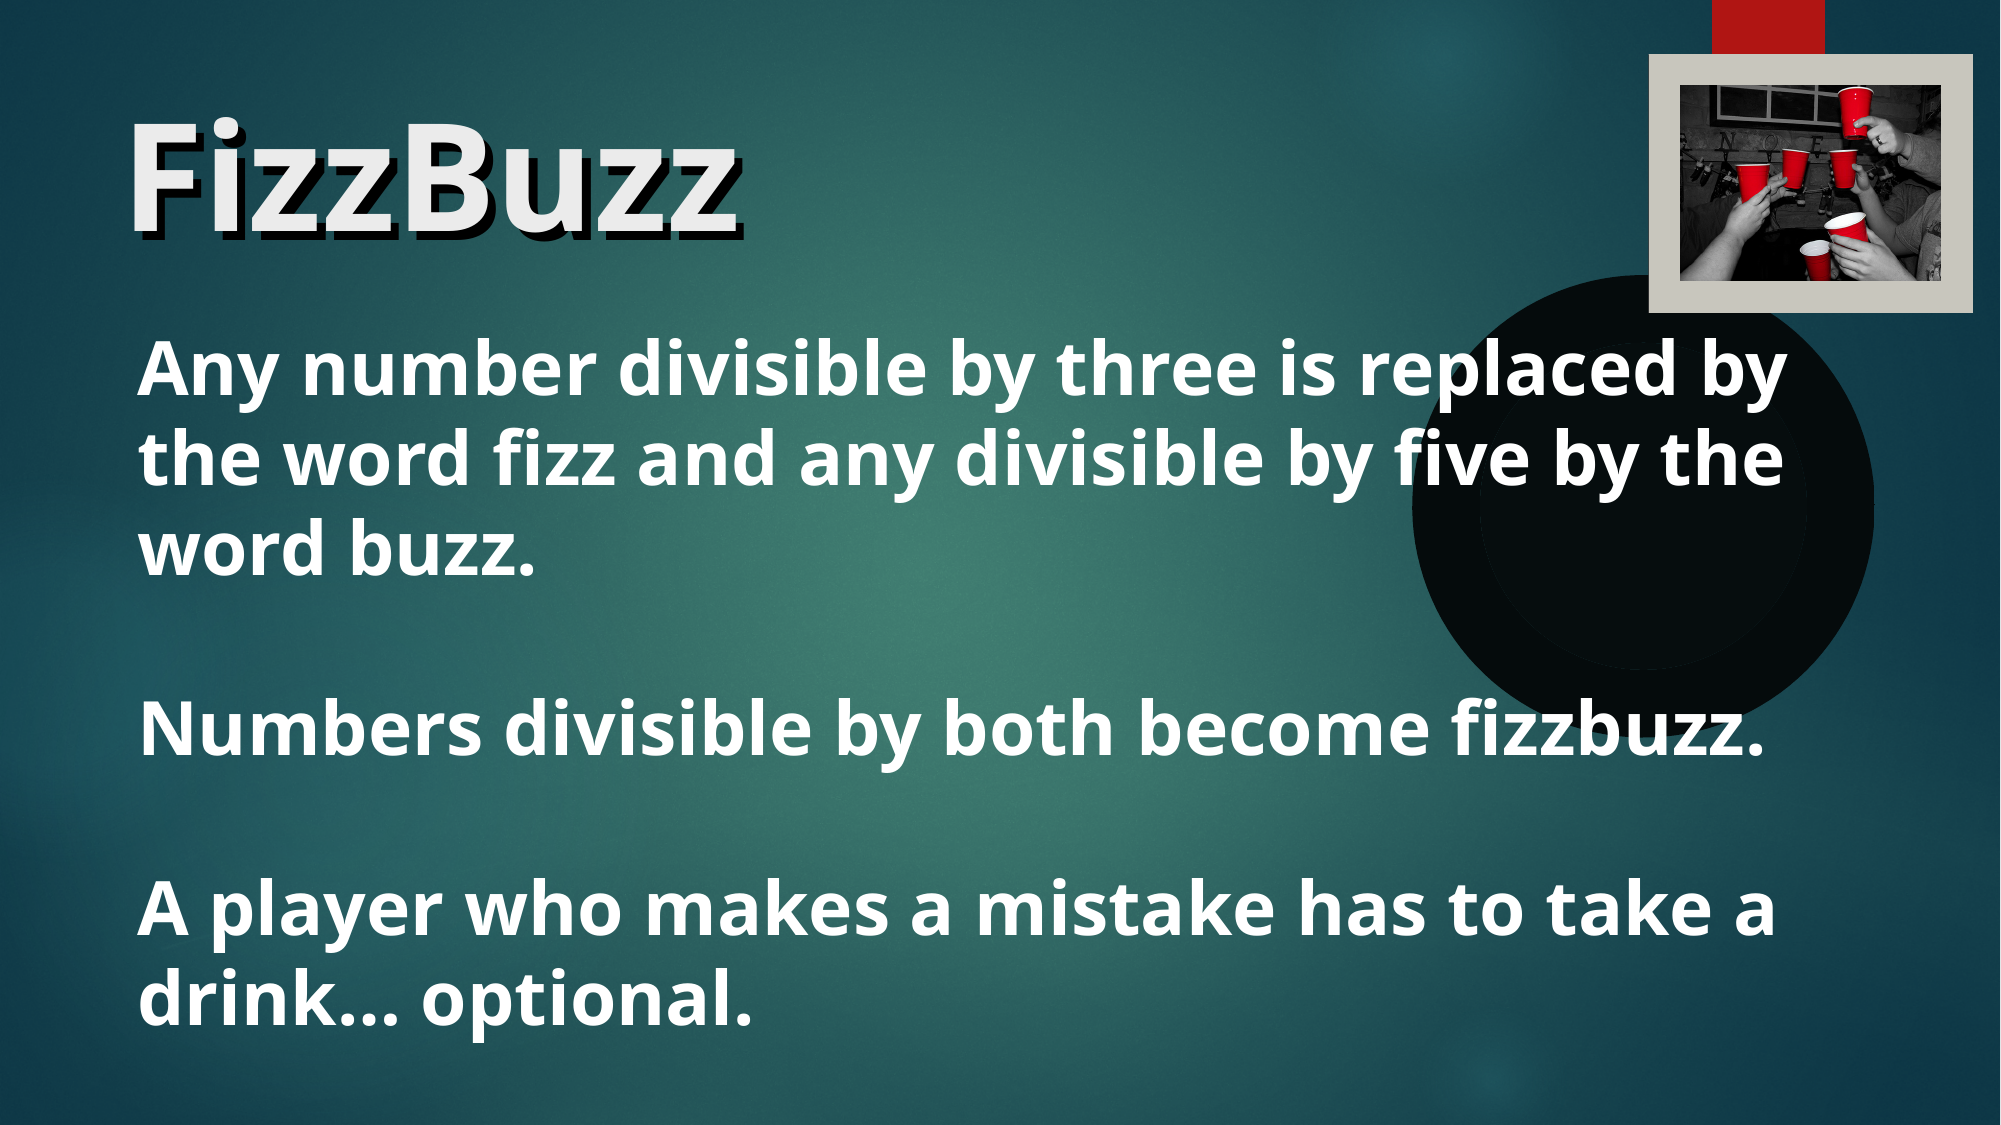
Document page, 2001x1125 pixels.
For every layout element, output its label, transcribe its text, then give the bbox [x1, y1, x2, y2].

picture [0, 0, 2001, 1125]
picture [1680, 85, 1942, 282]
list Any number divisible by three is replaced by the word fizz and any divisible by five by the word buzz. Numbers divisible by both become fizzbuzz. A player who makes a mistake has to take a drink… optional. [122, 313, 1858, 1049]
title FizzBuzz [106, 74, 1648, 305]
